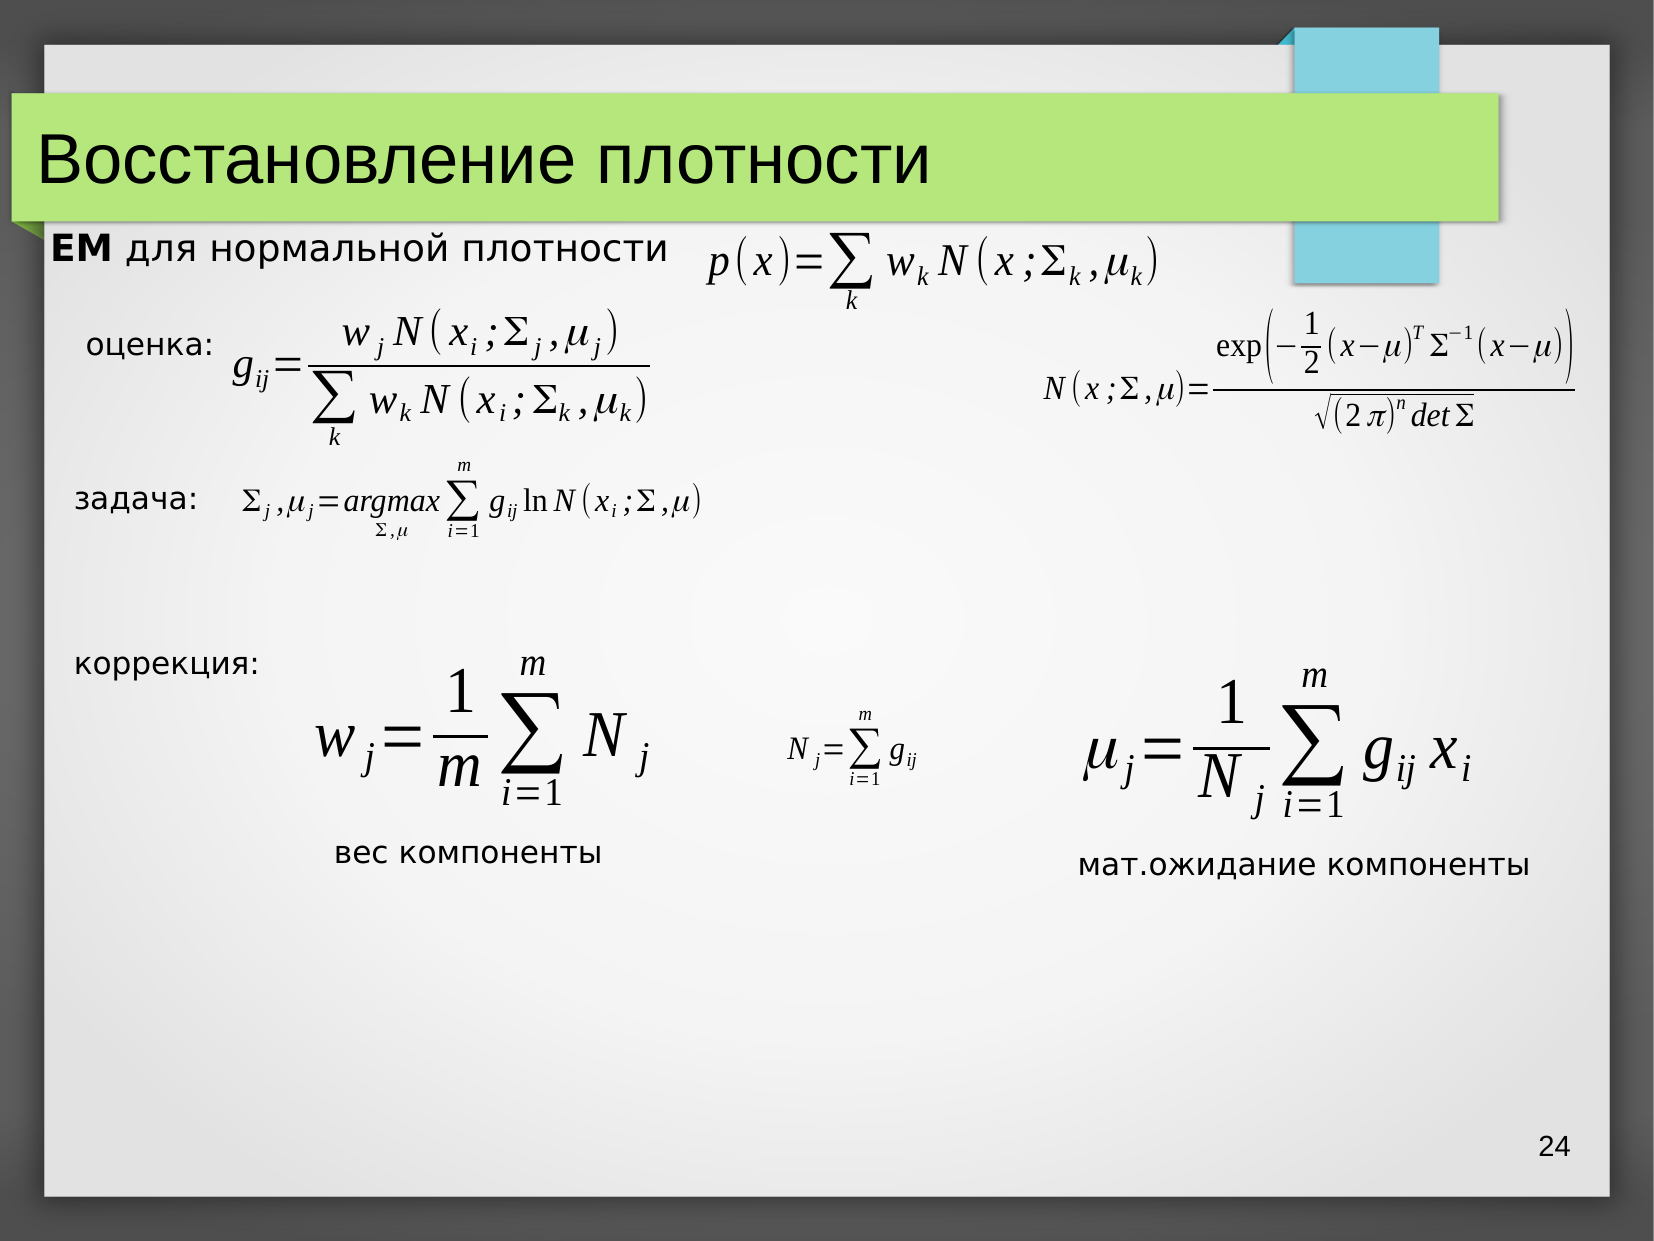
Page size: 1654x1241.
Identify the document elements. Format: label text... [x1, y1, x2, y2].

text_box EM для нормальной плотности [35, 219, 1170, 296]
chart [224, 307, 659, 454]
chart [234, 458, 709, 544]
chart [1074, 661, 1478, 830]
text_box вес компоненты [318, 826, 662, 886]
text_box оценка: [70, 318, 224, 378]
text_box задача: [59, 473, 225, 532]
chart [779, 706, 924, 792]
chart [307, 649, 657, 818]
title Восстановление плотности [35, 118, 1489, 200]
picture [0, 0, 1654, 1241]
text_box коррекция: [59, 637, 284, 697]
text_box мат.ожидание компоненты [1062, 838, 1571, 910]
chart [696, 229, 1583, 438]
